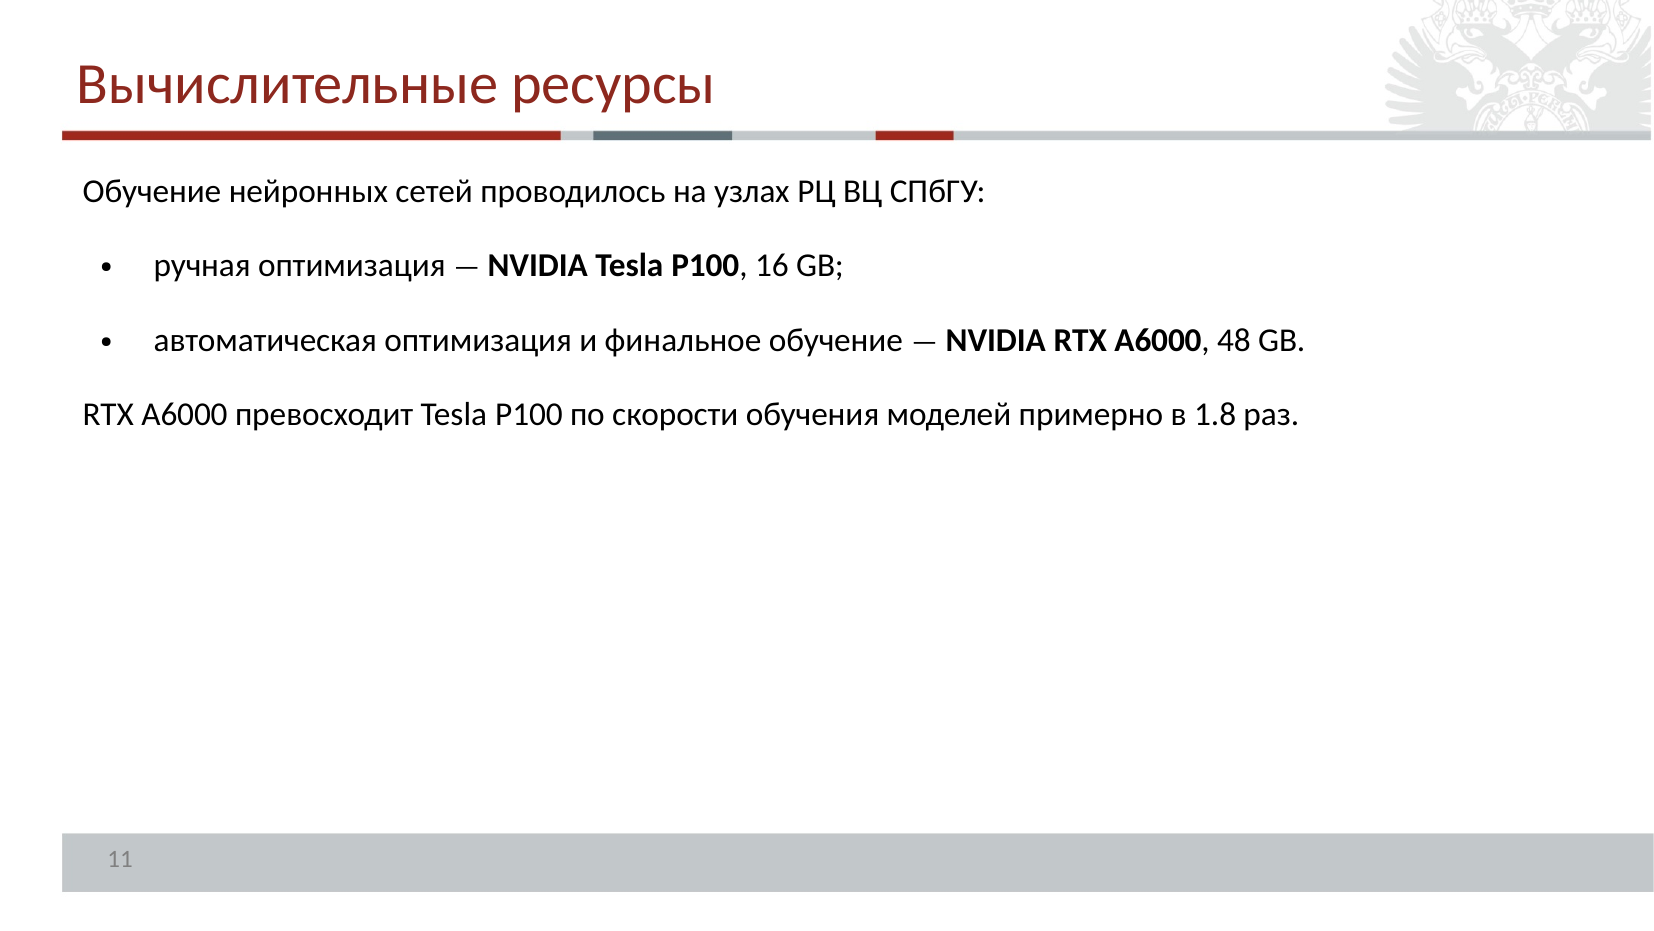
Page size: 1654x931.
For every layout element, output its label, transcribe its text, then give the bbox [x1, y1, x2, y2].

list Обучение нейронных сетей проводилось на узлах РЦ ВЦ СПбГУ: ручная оптимизация — NVIDIA Tesla P100, 16 GB; автоматическая оптимизация и финальное обучение — NVIDIA RTX A6000, 48 GB. RTX A6000 превосходит Tesla P100 по скорости обучения моделей примерно в 1.8 раз. [82, 177, 1571, 798]
title Вычислительные ресурсы [76, 48, 1565, 130]
picture [0, 0, 1654, 931]
